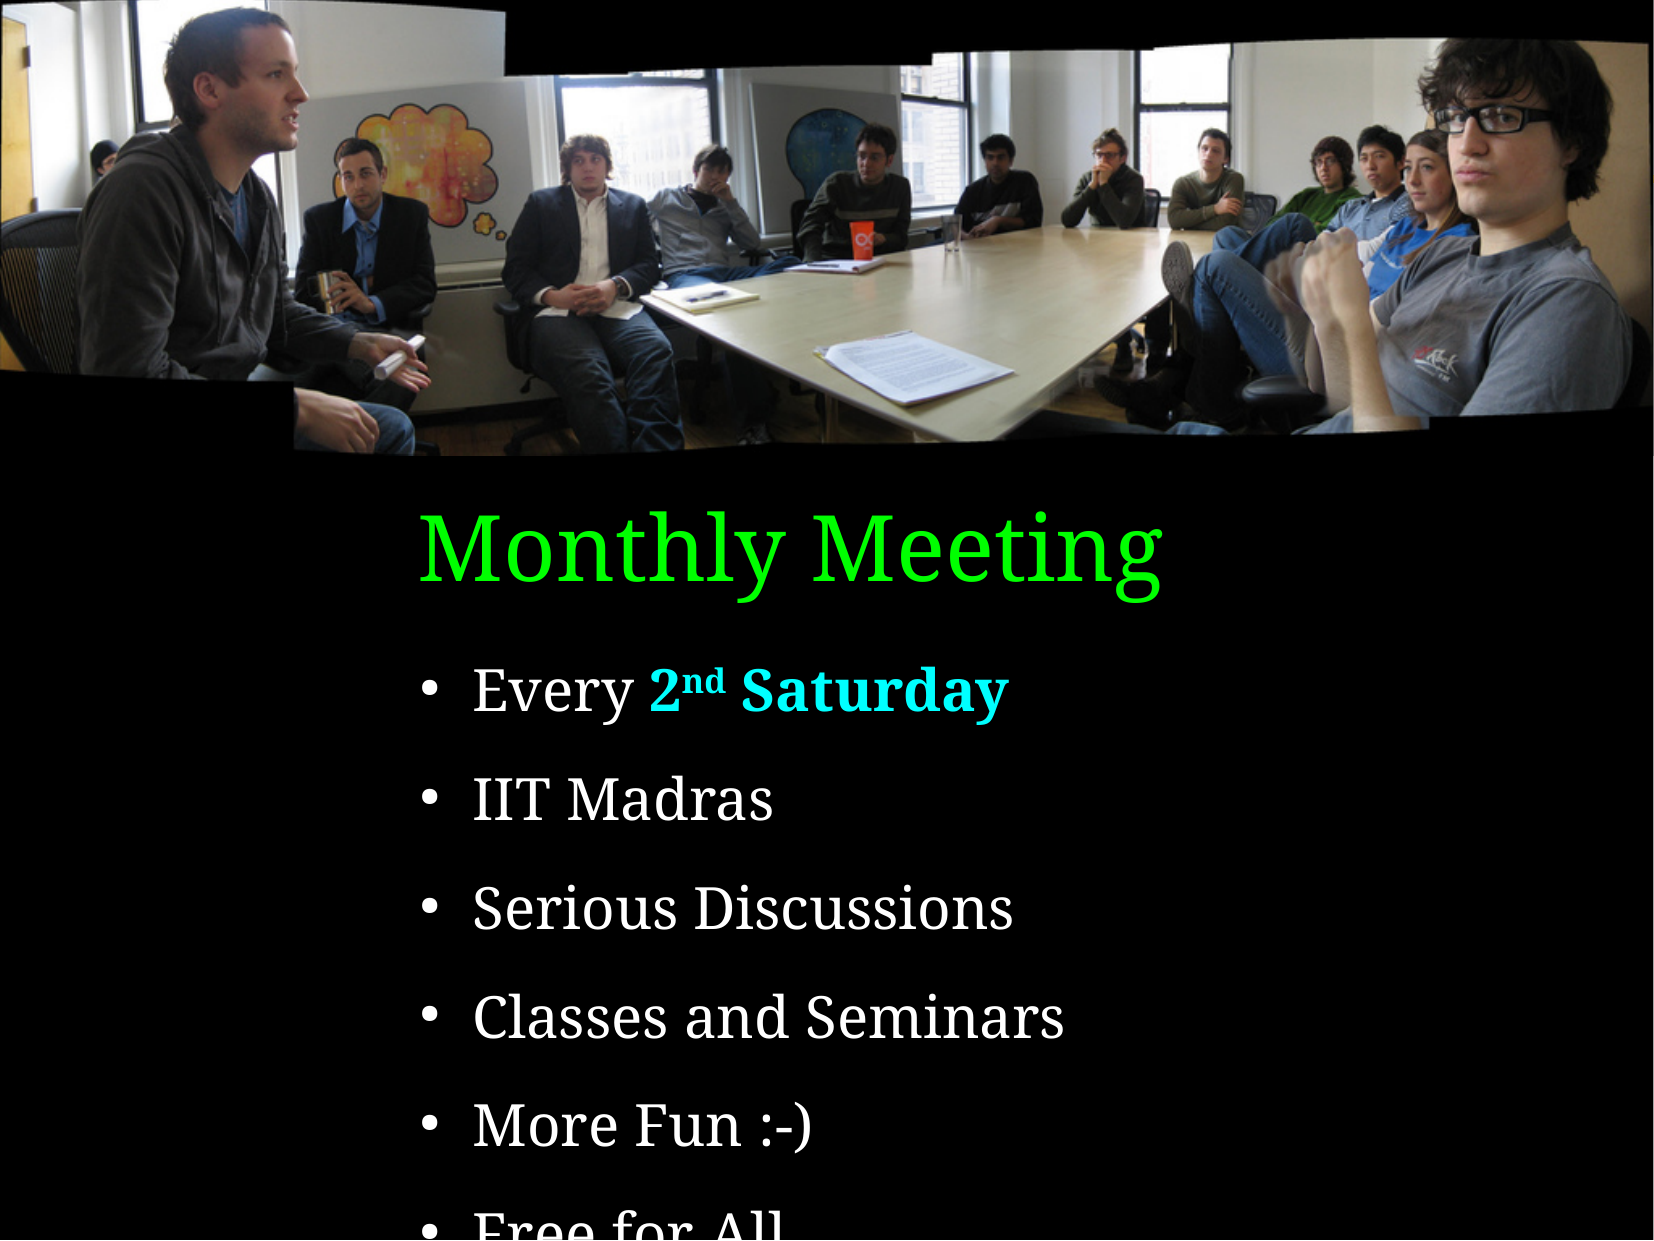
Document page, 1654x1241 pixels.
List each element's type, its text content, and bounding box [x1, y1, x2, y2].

title Monthly Meeting [47, 442, 1536, 651]
picture [0, 0, 1654, 456]
list Every 2nd Saturday IIT Madras Serious Discussions Classes and Seminars More Fun :-) Free for All [401, 649, 1654, 1241]
